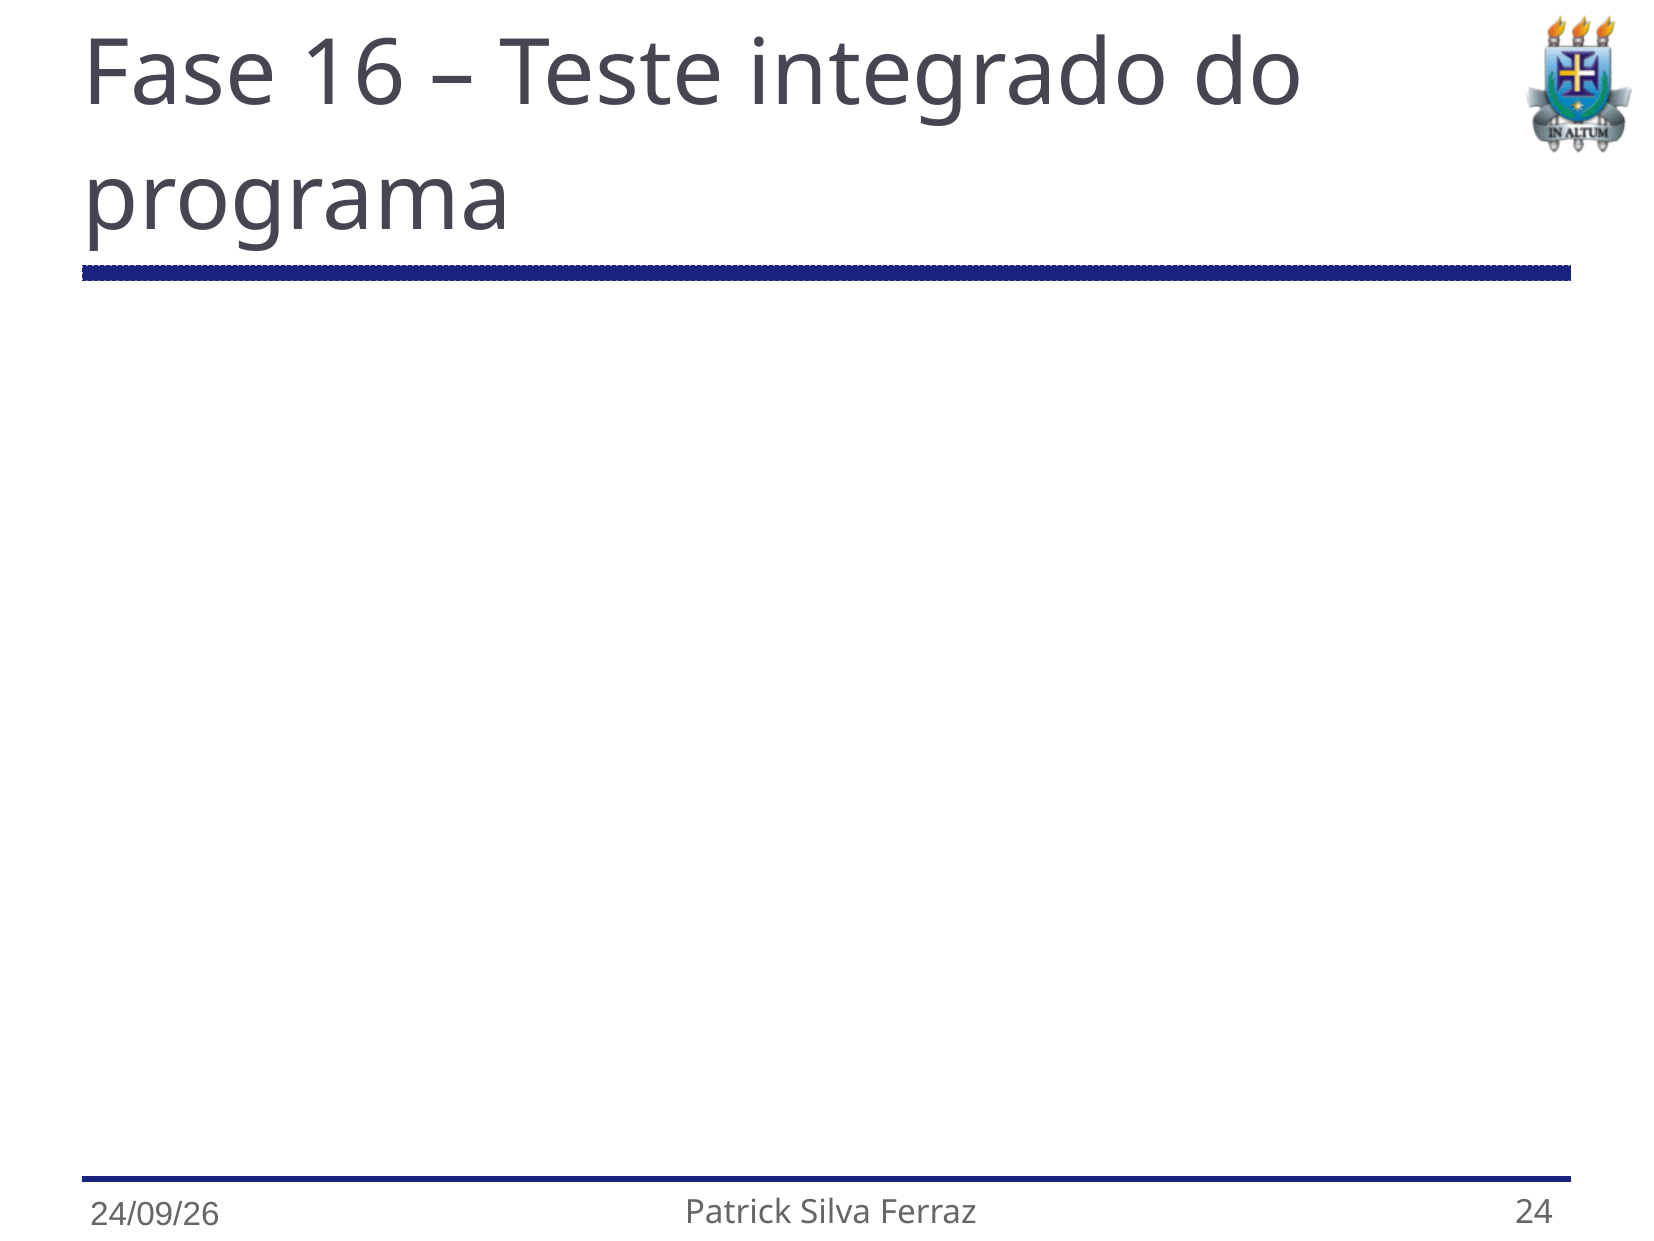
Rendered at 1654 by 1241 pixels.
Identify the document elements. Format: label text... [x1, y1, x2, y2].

picture [1571, 15, 1632, 153]
title Fase 16 – Teste integrado do programa [82, 11, 1571, 257]
